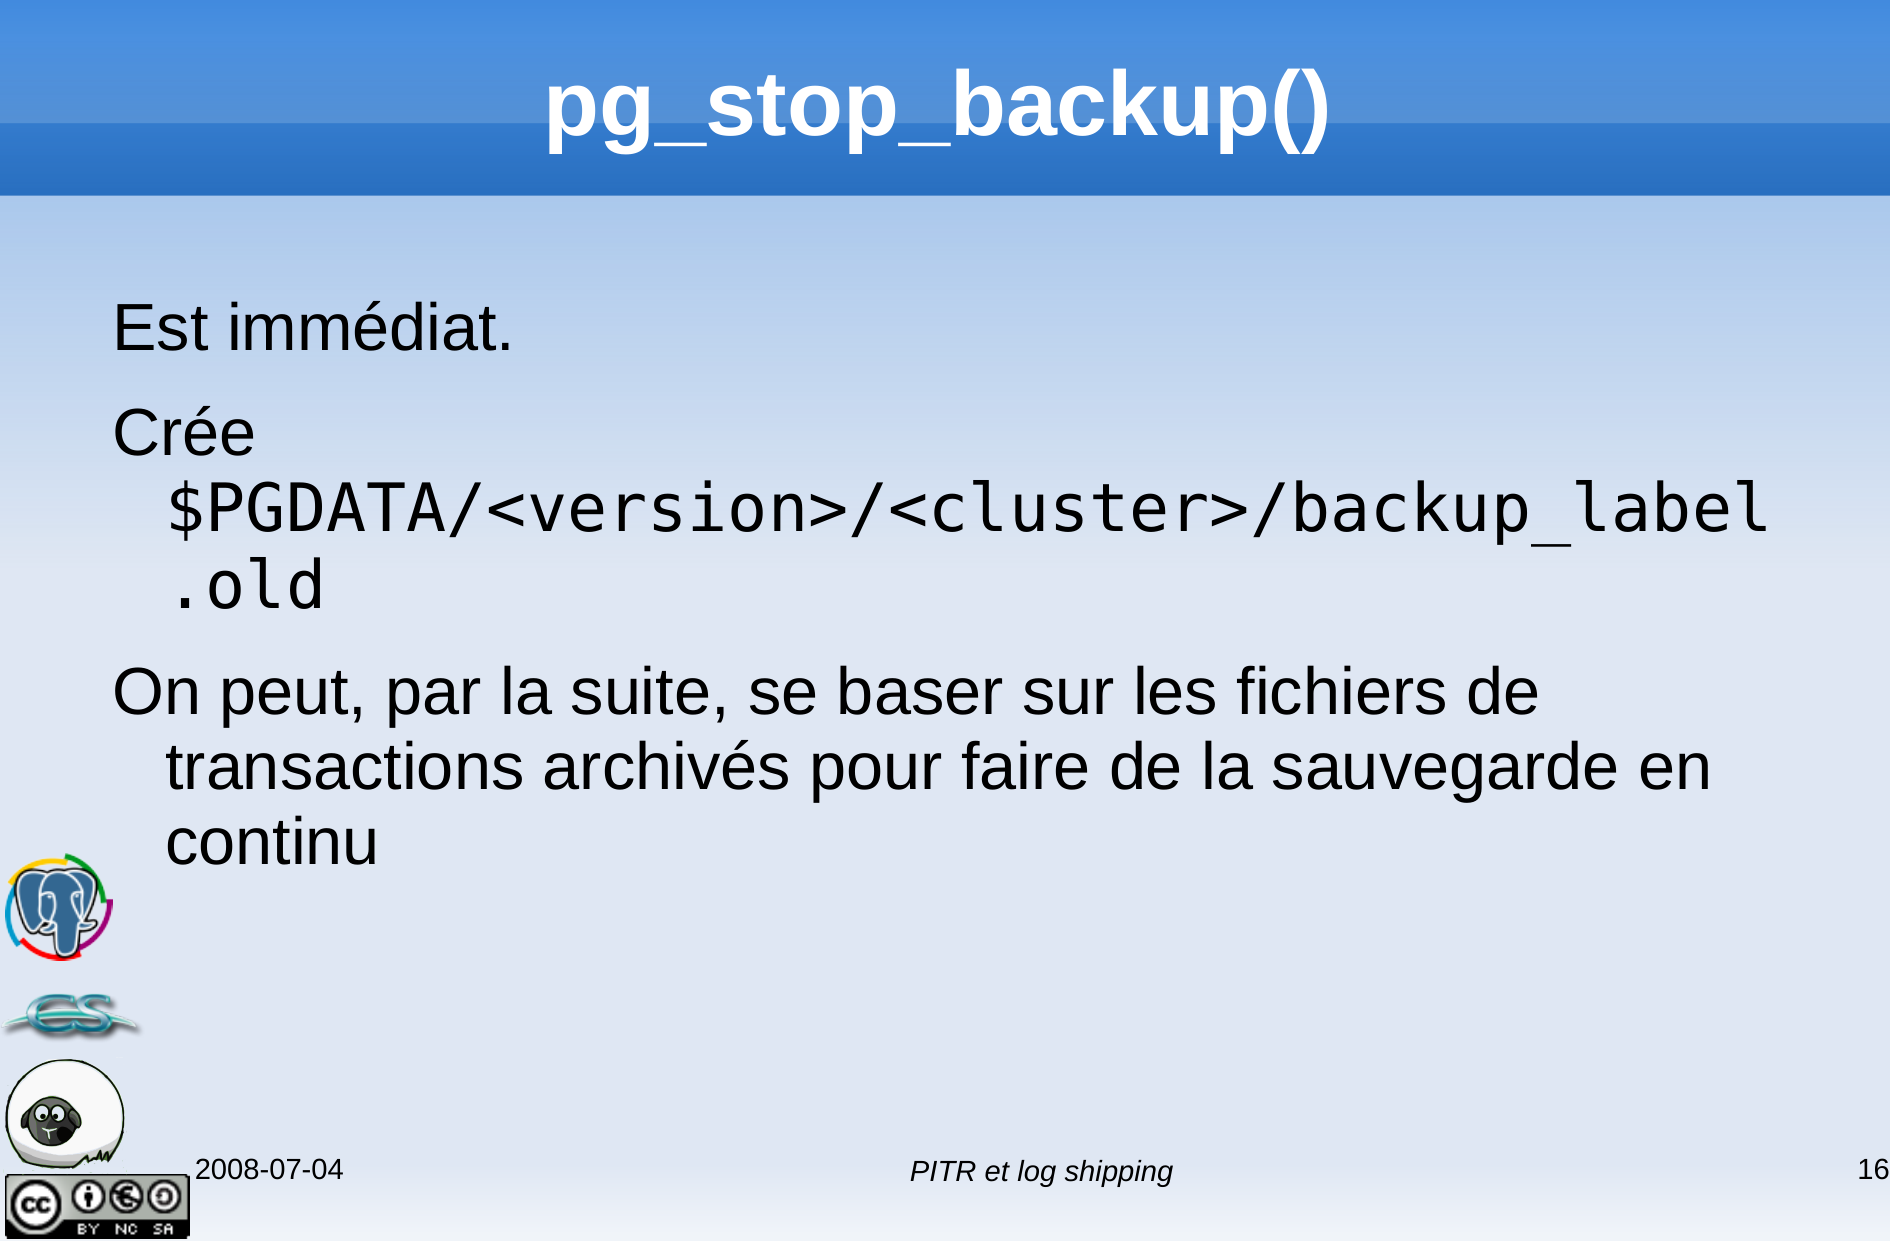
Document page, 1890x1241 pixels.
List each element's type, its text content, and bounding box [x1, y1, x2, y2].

list Est immédiat. Crée $PGDATA/<version>/<cluster>/backup_label.old On peut, par la suite, se baser sur les fichiers de transactions archivés pour faire de la sauvegarde en continu [94, 290, 1796, 1109]
title pg_stop_backup() [87, 0, 1789, 208]
picture [0, 0, 1890, 1241]
